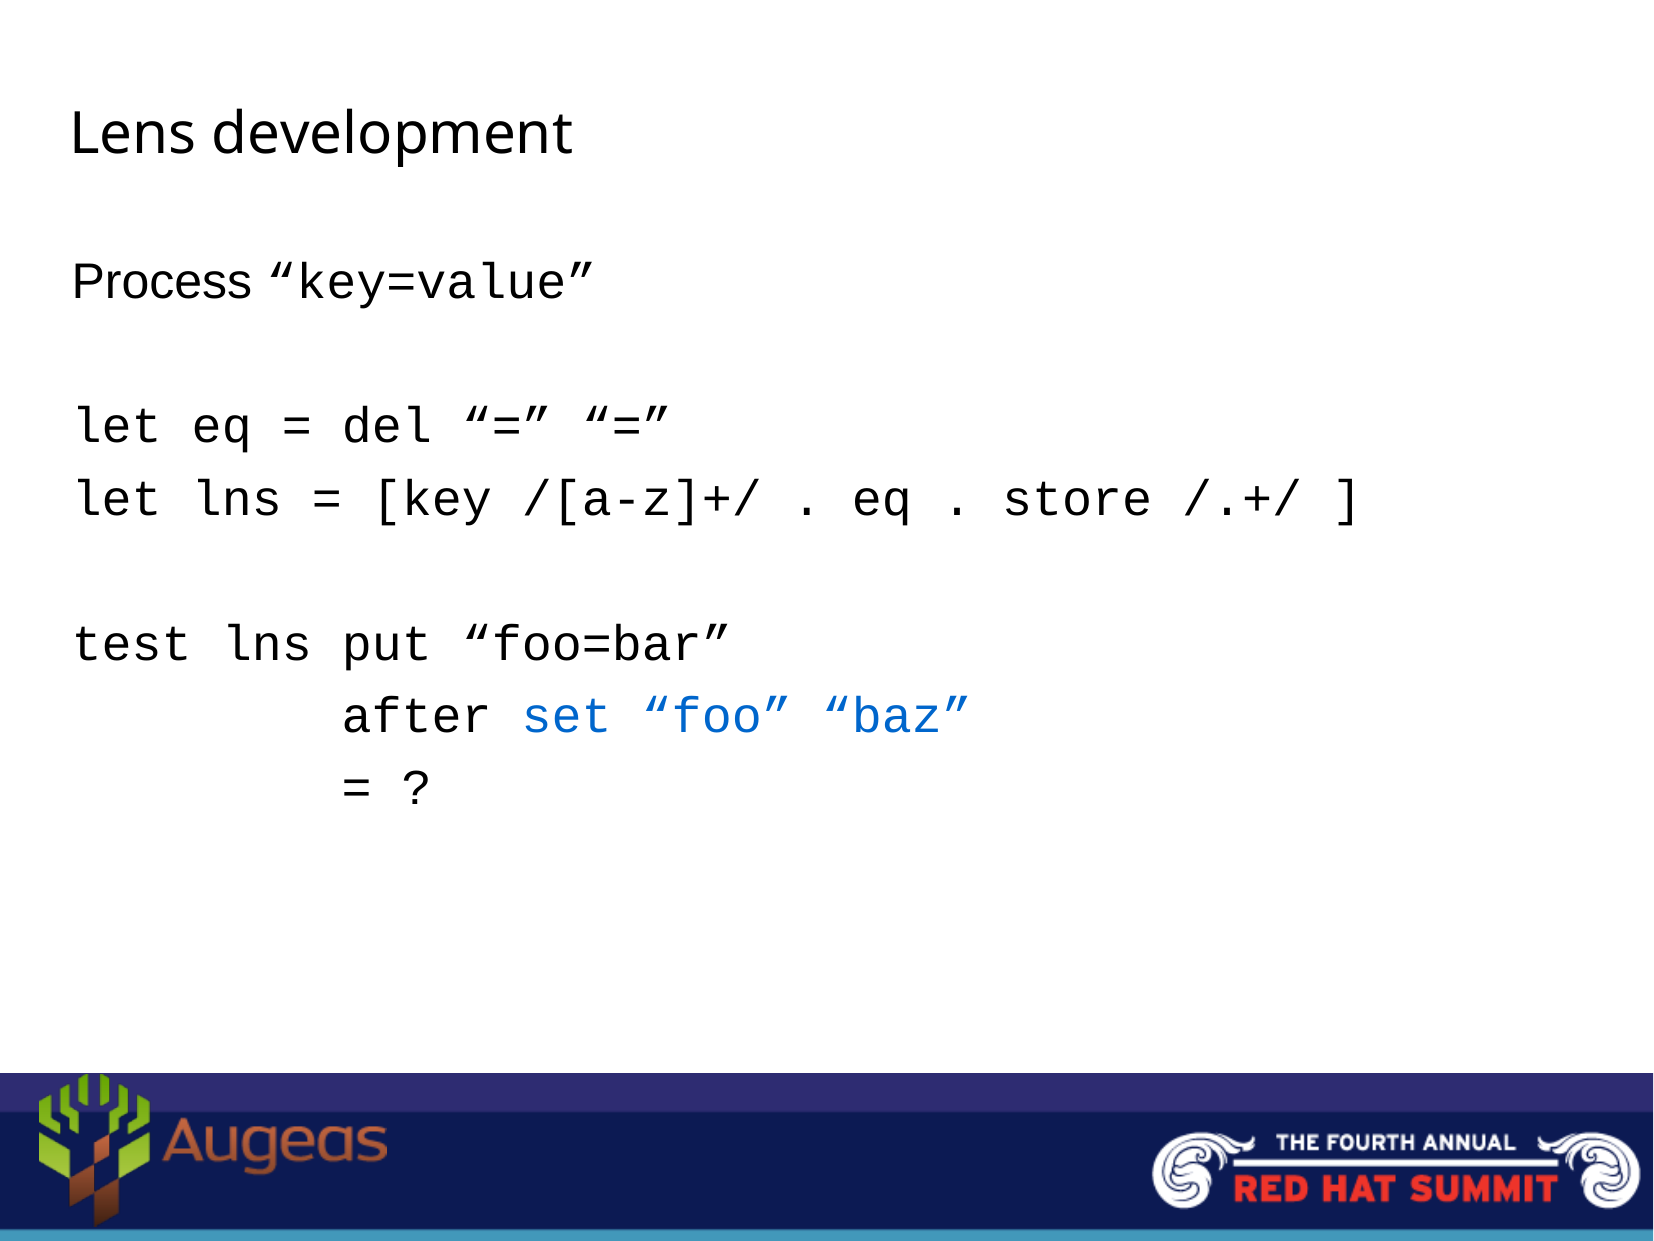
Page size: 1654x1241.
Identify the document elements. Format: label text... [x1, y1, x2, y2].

list Process “key=value” let eq = del “=” “=” let lns = [key /[a-z]+/ . eq . store /.+/ ] test lns put “foo=bar” after set “foo” “baz” = ? [71, 180, 1495, 1089]
title Lens development [69, 71, 1501, 190]
picture [0, 1073, 1654, 1241]
